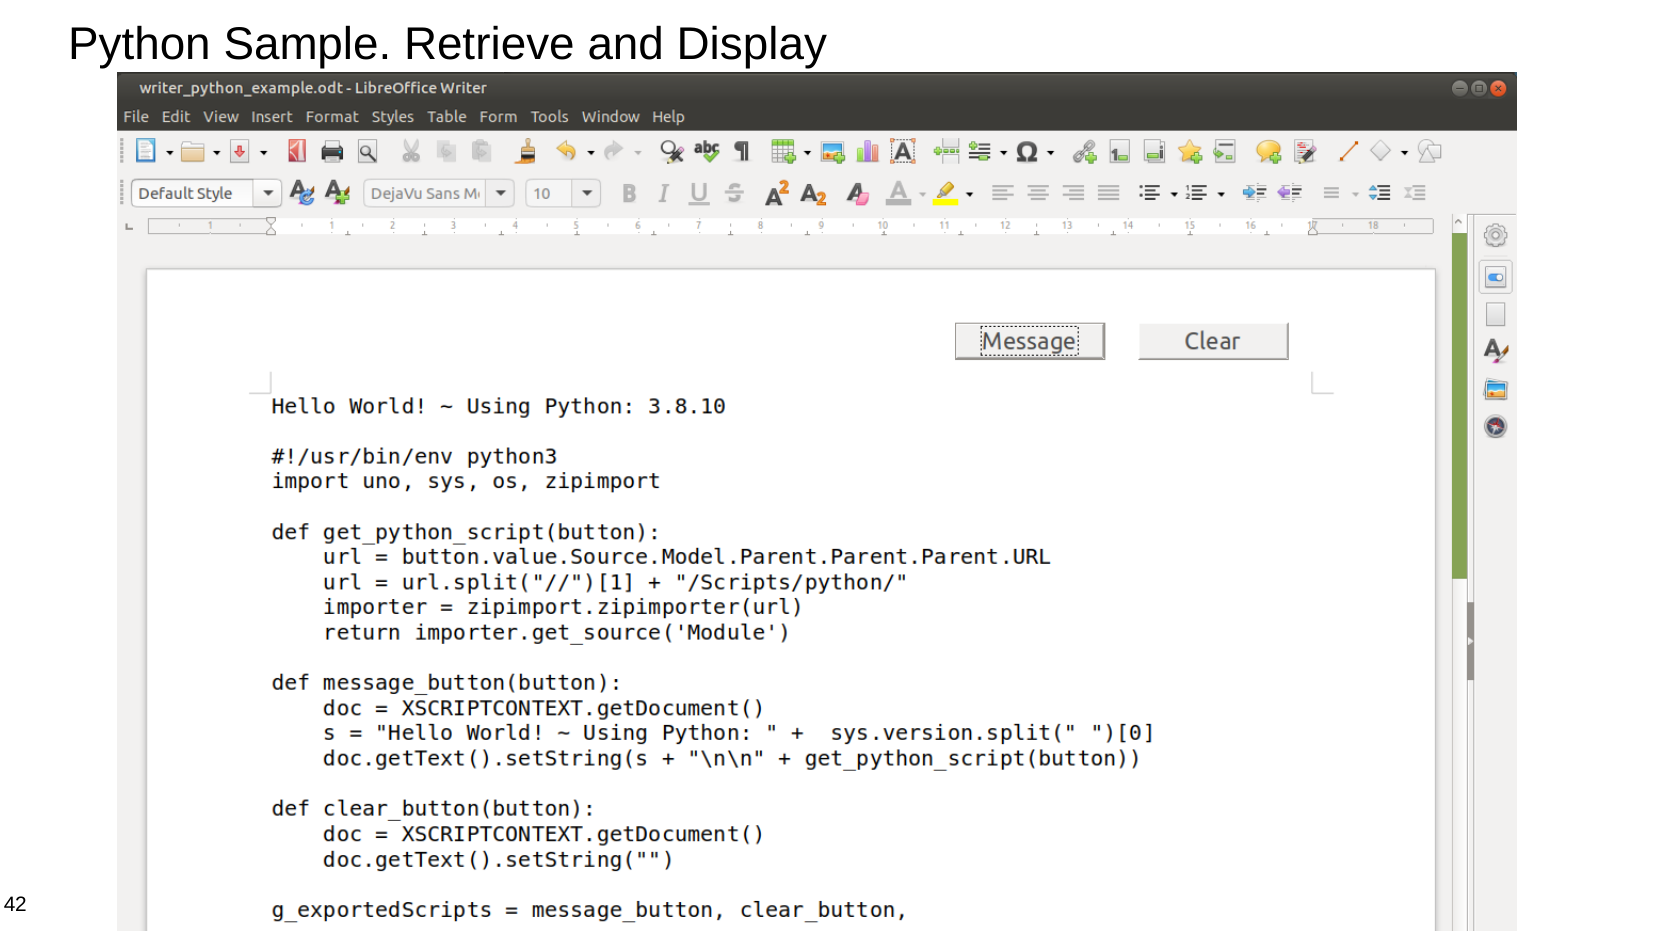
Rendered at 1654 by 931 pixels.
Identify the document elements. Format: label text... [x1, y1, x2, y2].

picture [117, 172, 1517, 931]
text_box <number> [0, 885, 113, 924]
text_box Python Sample. Retrieve and Display [68, 17, 1557, 172]
